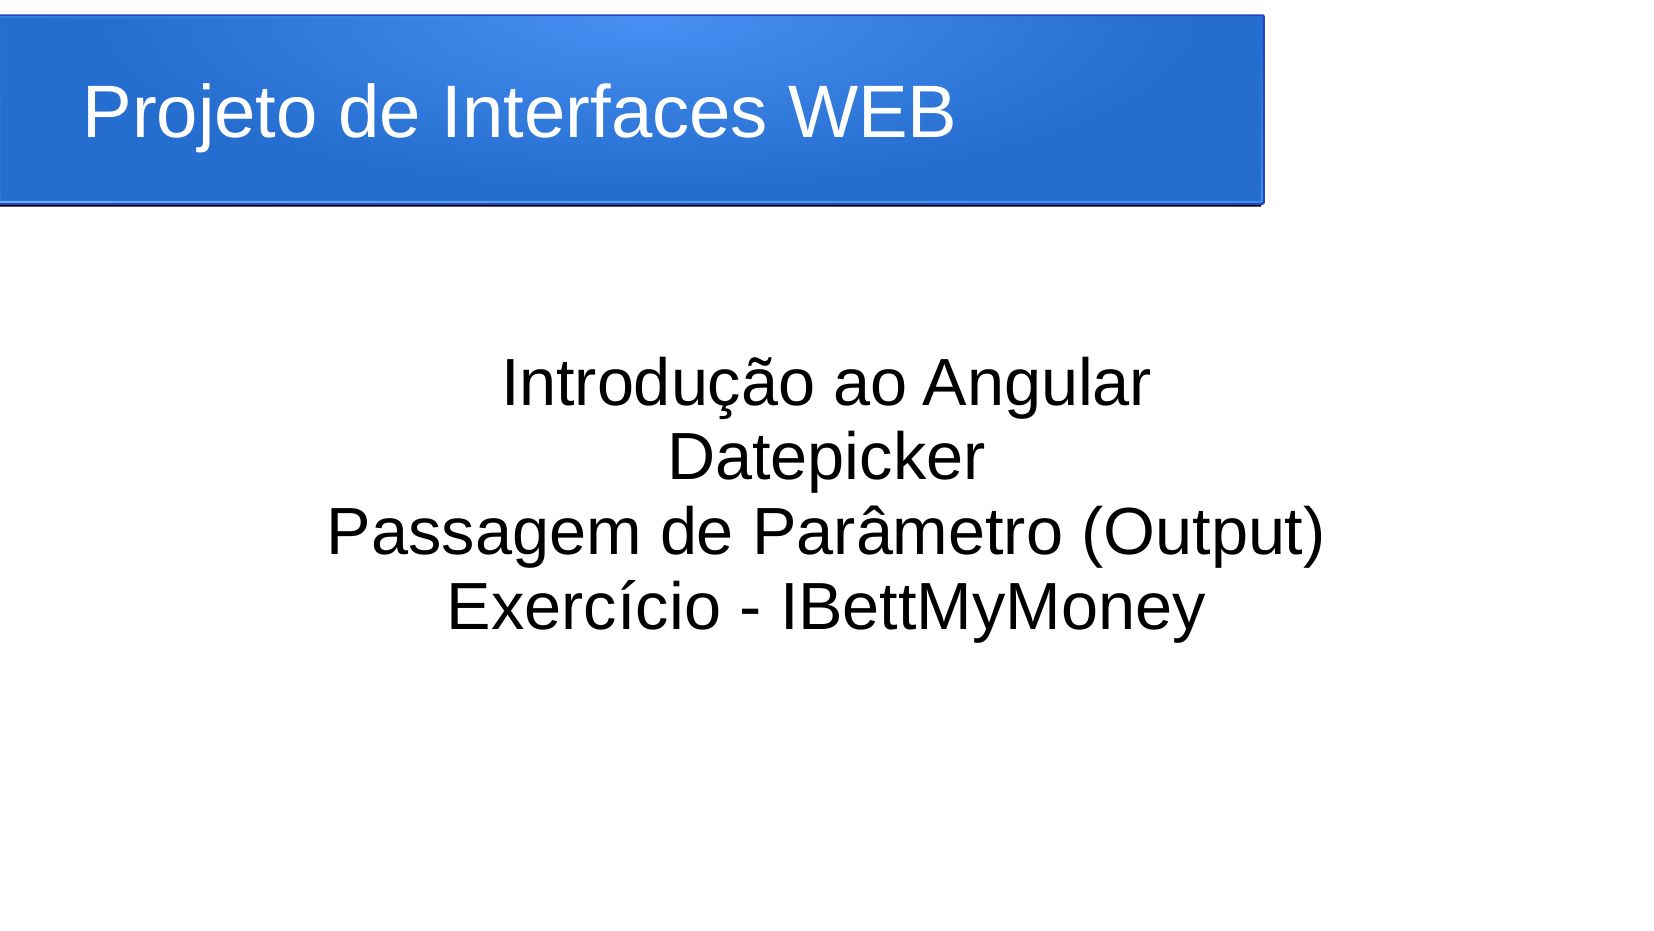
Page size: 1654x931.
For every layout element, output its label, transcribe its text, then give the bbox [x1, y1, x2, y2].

subtitle Introdução ao Angular Datepicker Passagem de Parâmetro (Output) Exercício - IBettMyMoney [82, 224, 1571, 764]
title Projeto de Interfaces WEB [82, 35, 1235, 189]
